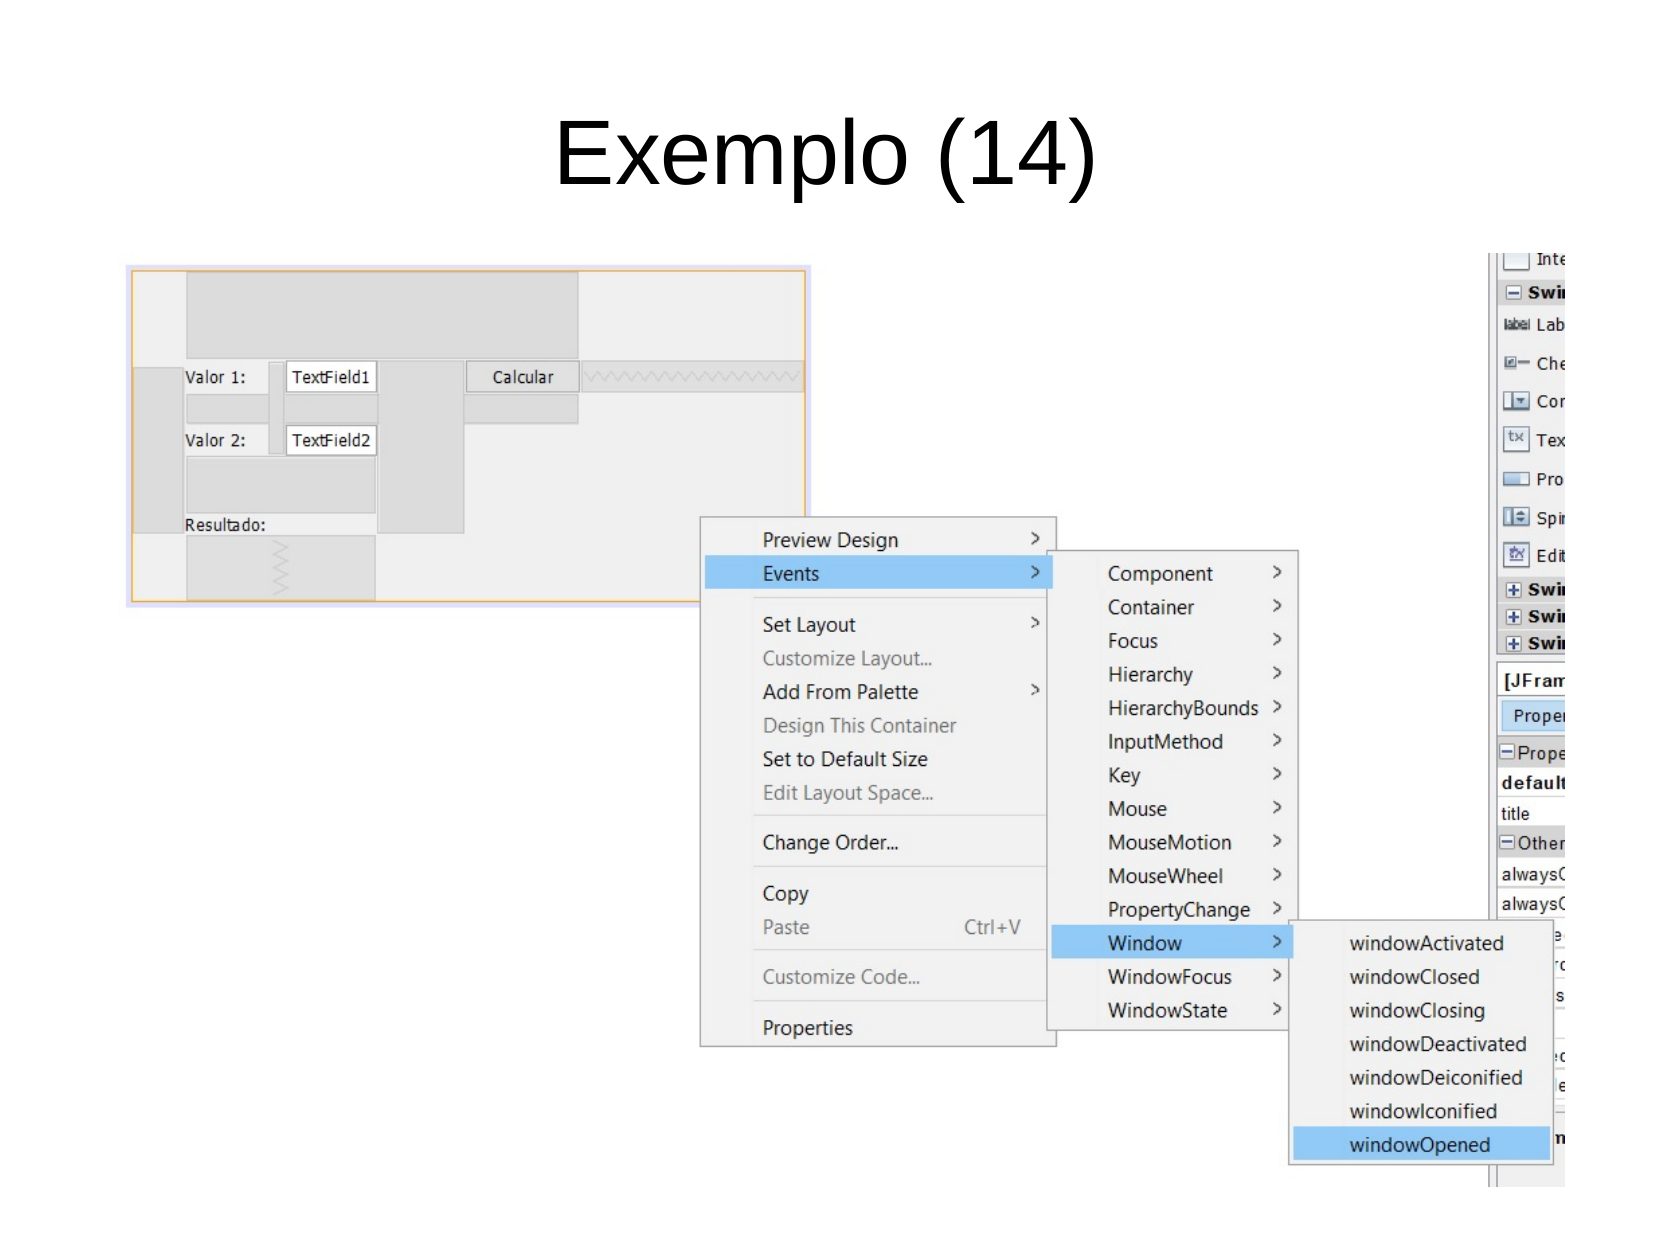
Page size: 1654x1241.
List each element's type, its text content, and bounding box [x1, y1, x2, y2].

picture [118, 253, 1565, 1188]
title Exemplo (14) [82, 49, 1571, 257]
